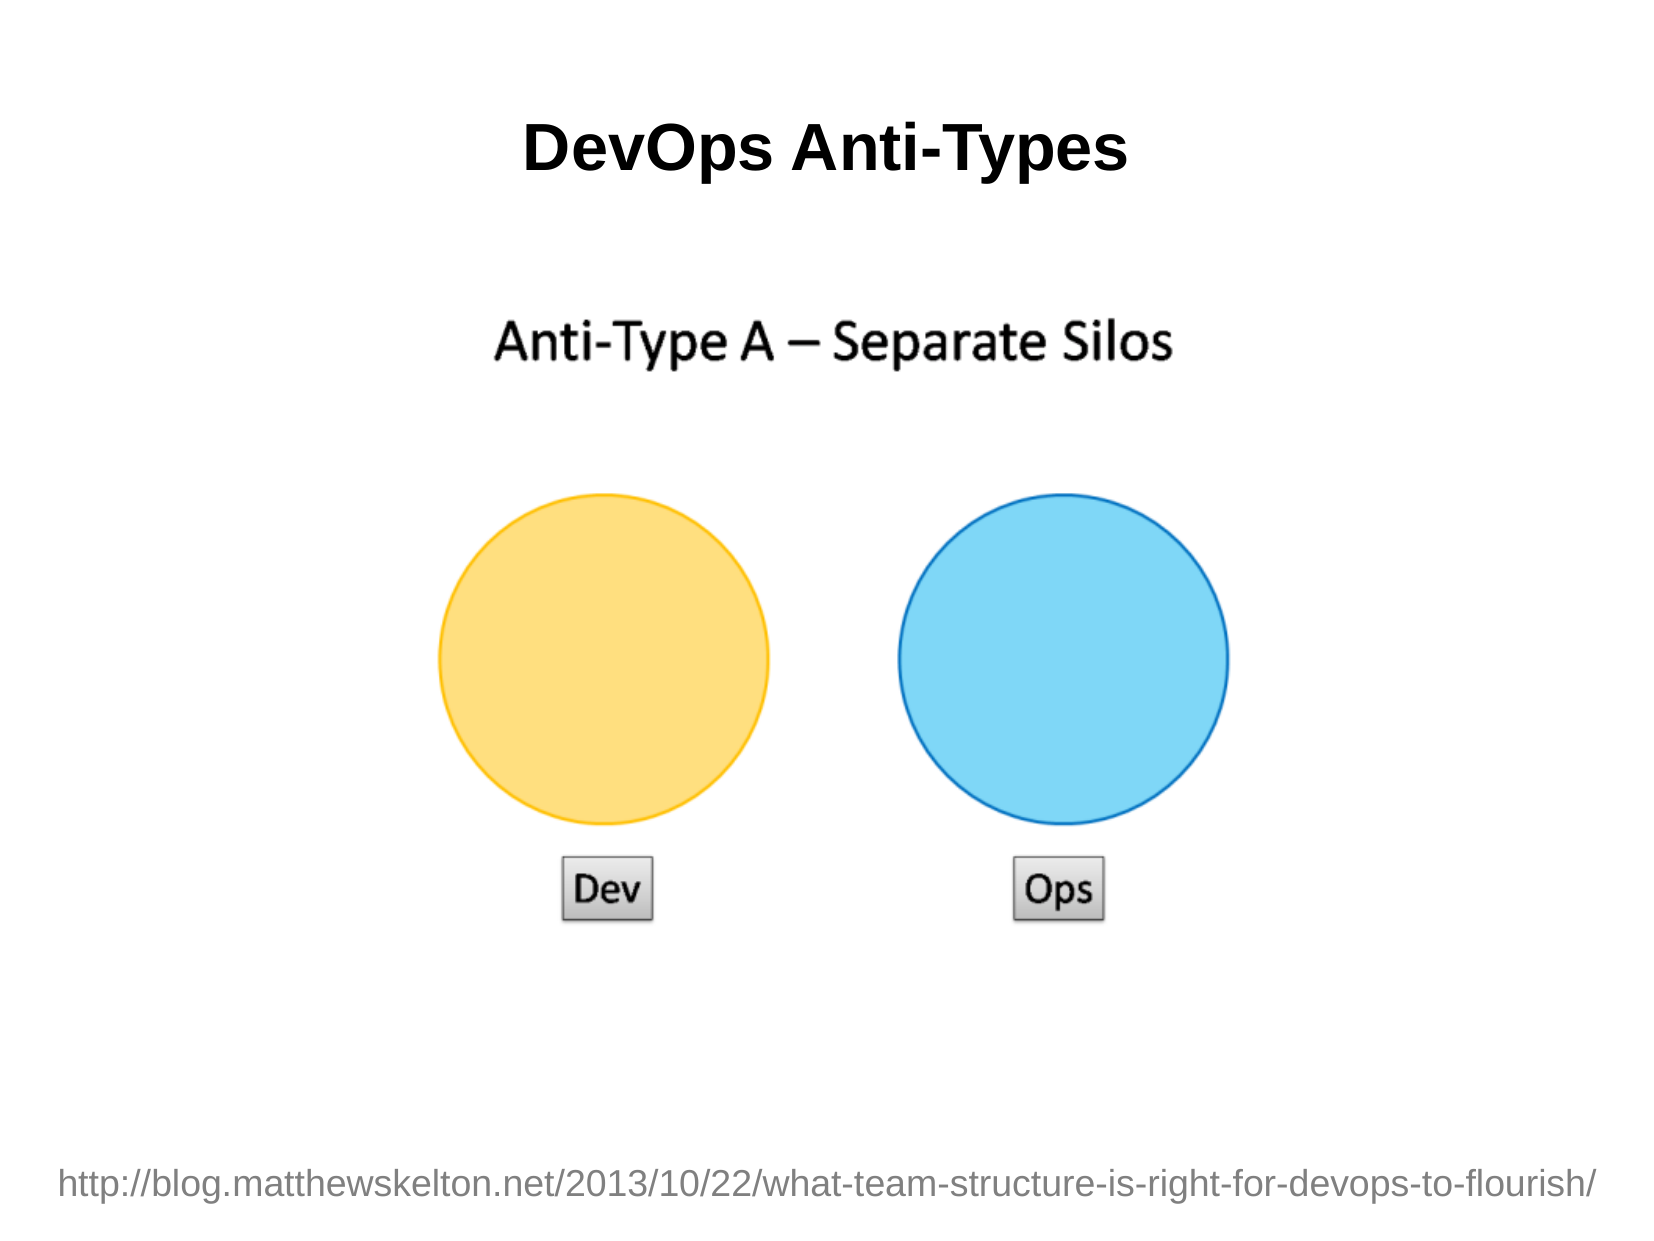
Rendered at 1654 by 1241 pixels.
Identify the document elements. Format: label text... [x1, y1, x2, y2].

subtitle DevOps Anti-Types [82, 0, 1571, 628]
picture [341, 248, 1326, 988]
text_box http://blog.matthewskelton.net/2013/10/22/what-team-structure-is-right-for-devops-to-flourish/ [42, 1155, 1611, 1212]
